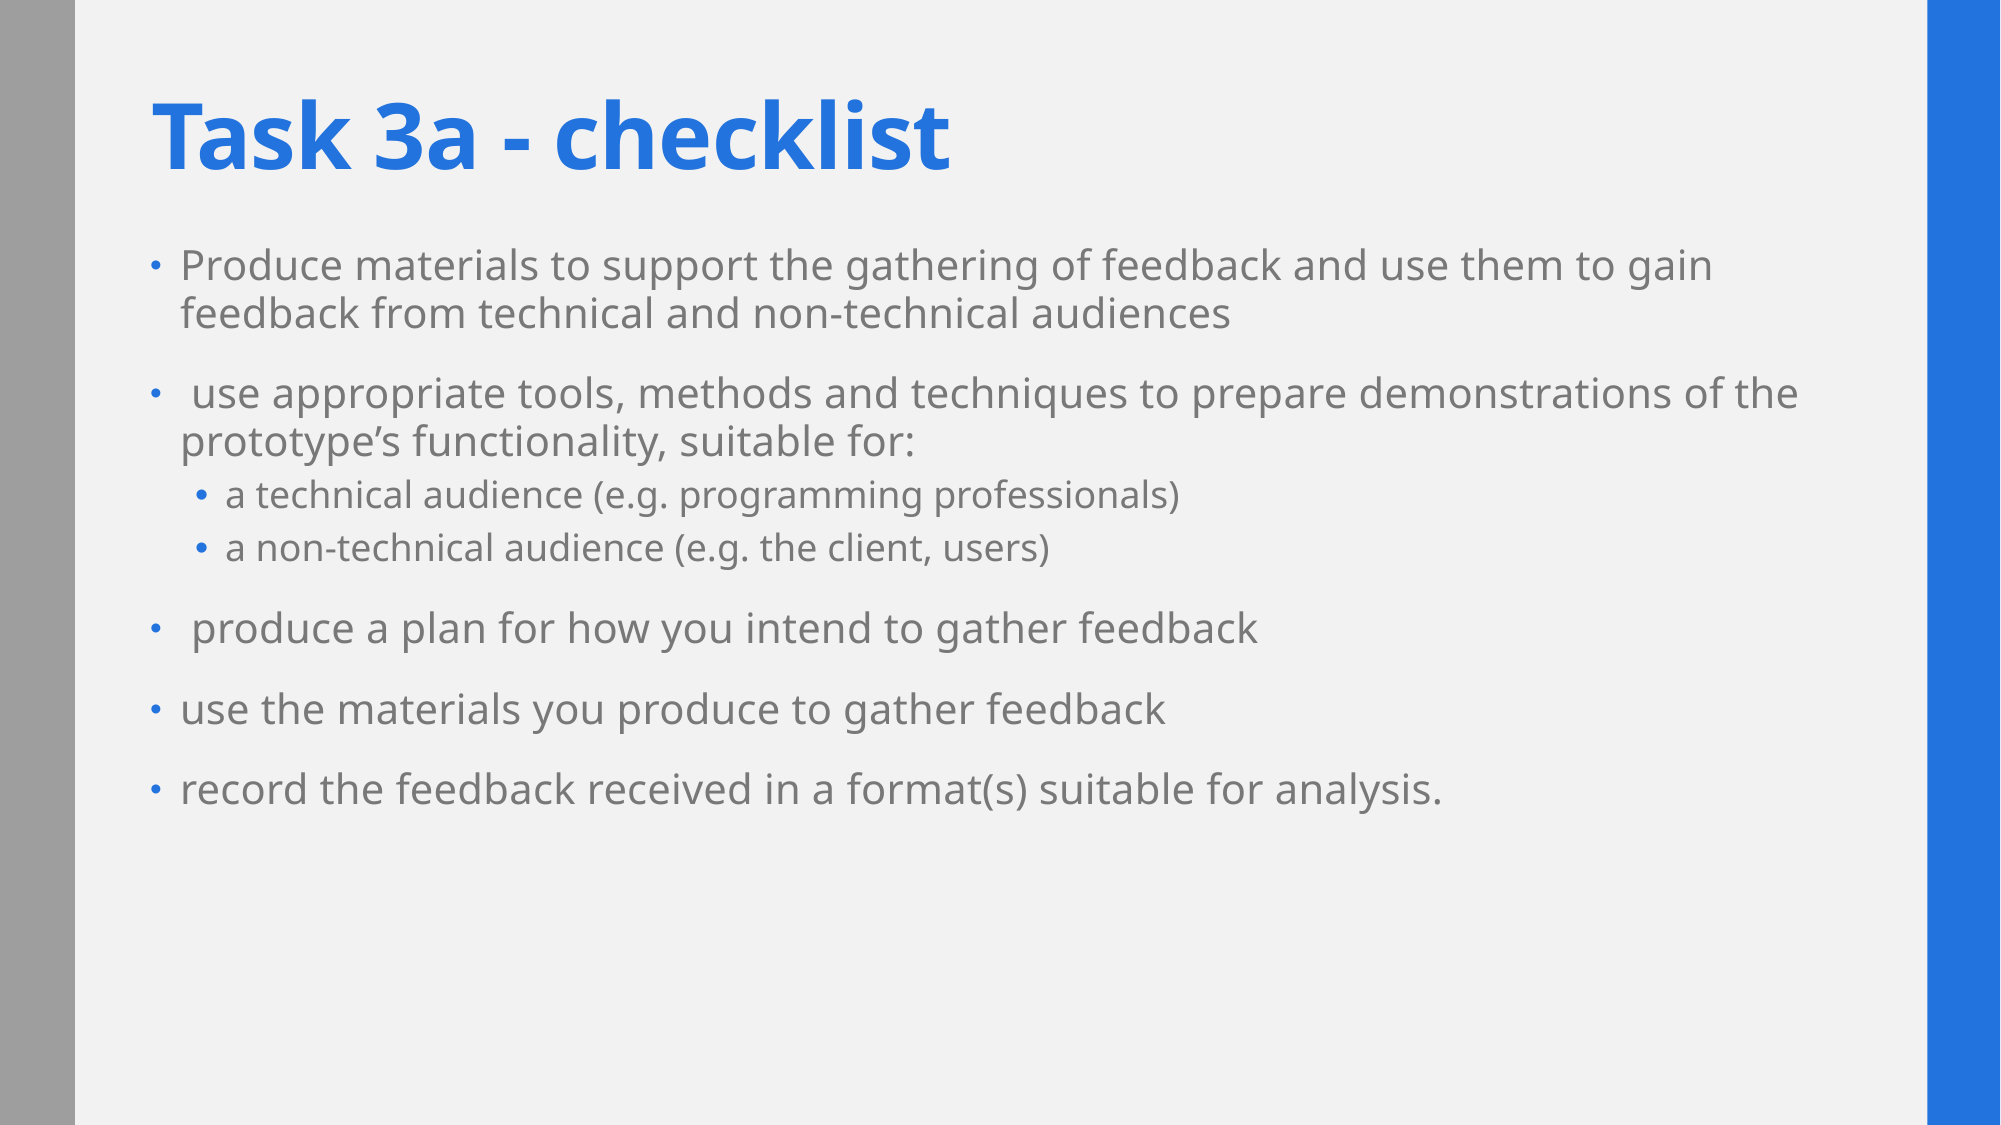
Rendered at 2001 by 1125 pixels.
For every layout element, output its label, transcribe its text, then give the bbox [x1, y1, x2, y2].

list Task 3a - checklist [151, 78, 1850, 199]
list Produce materials to support the gathering of feedback and use them to gain feedback from technical and non-technical audiences use appropriate tools, methods and techniques to prepare demonstrations of the prototype’s functionality, suitable for: a technical audience (e.g. programming professionals) a non-technical audience (e.g. the client, users) produce a plan for how you intend to gather feedback use the materials you produce to gather feedback record the feedback received in a format(s) suitable for analysis. [150, 235, 1849, 1050]
